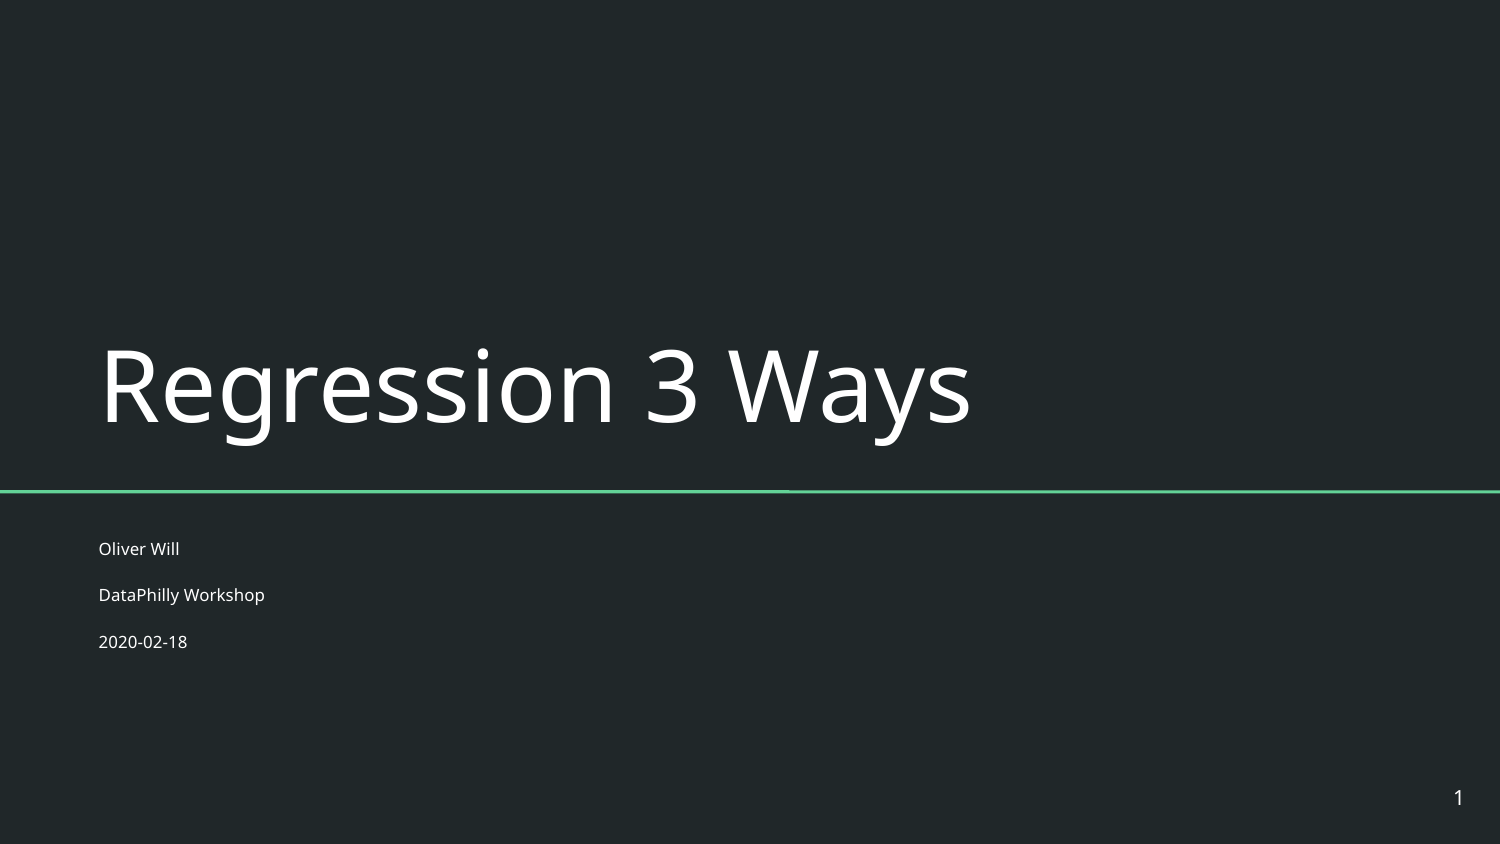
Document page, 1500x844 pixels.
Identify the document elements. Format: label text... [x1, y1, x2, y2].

slide_number <number> [1389, 764, 1480, 830]
title Regression 3 Ways [83, 206, 1417, 467]
subtitle Oliver Will DataPhilly Workshop 2020-02-18 [83, 522, 1417, 671]
